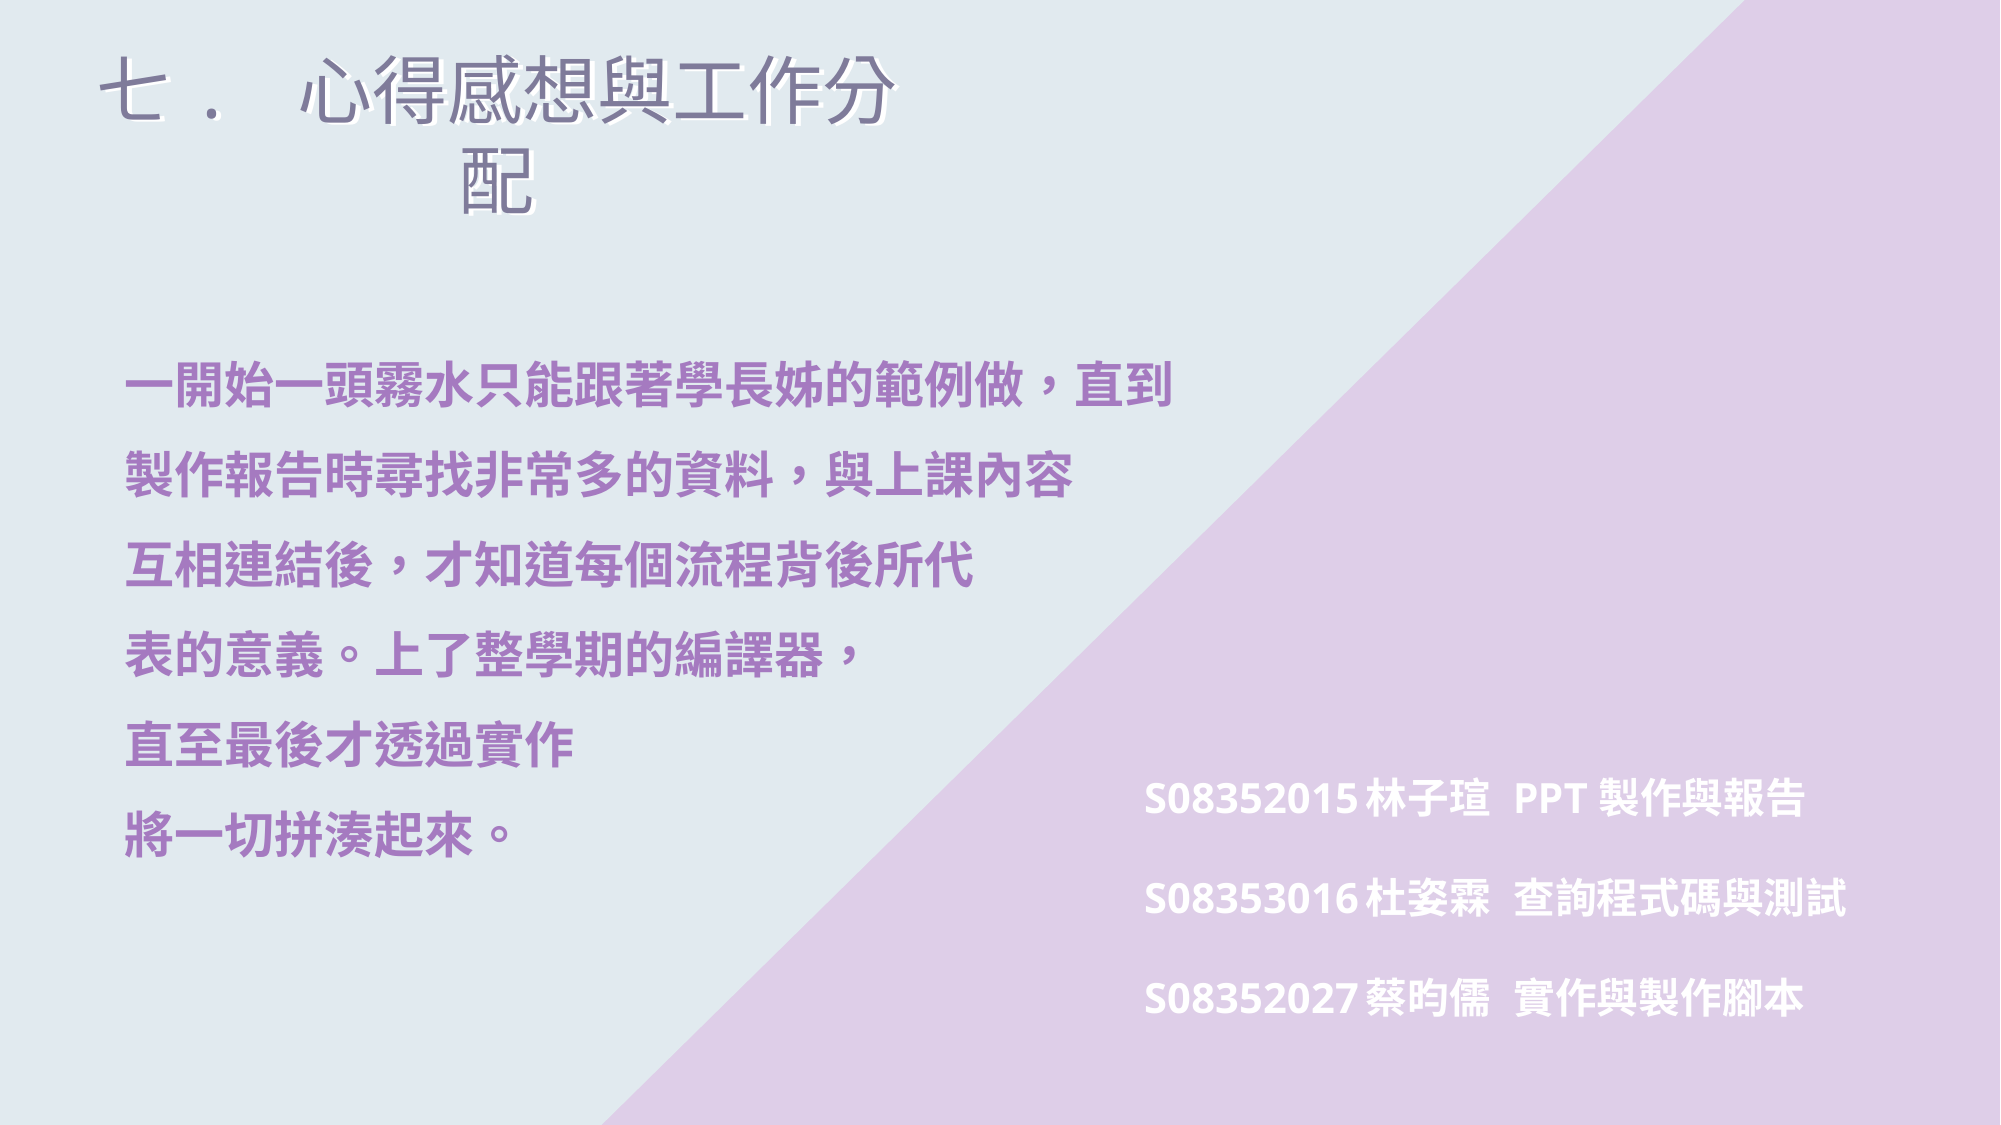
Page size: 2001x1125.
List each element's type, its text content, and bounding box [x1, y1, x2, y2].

text_box 七. 心得感想與工作分配 [67, 36, 927, 232]
text_box [0, 0, 1745, 1125]
text_box 一開始一頭霧水只能跟著學長姊的範例做，直到製作報告時尋找非常多的資料，與上課內容 互相連結後，才知道每個流程背後所代 表的意義。上了整學期的編譯器， 直至最後才透過實作 將一切拼湊起來。 [109, 316, 1232, 872]
text_box S08352015 林子瑄 PPT製作與報告 S08353016 杜姿霖 查詢程式碼與測試 S08352027 蔡昀儒 實作與製作腳本 [1129, 714, 2000, 1030]
text_box 七. 心得感想與工作分配 [72, 37, 932, 233]
